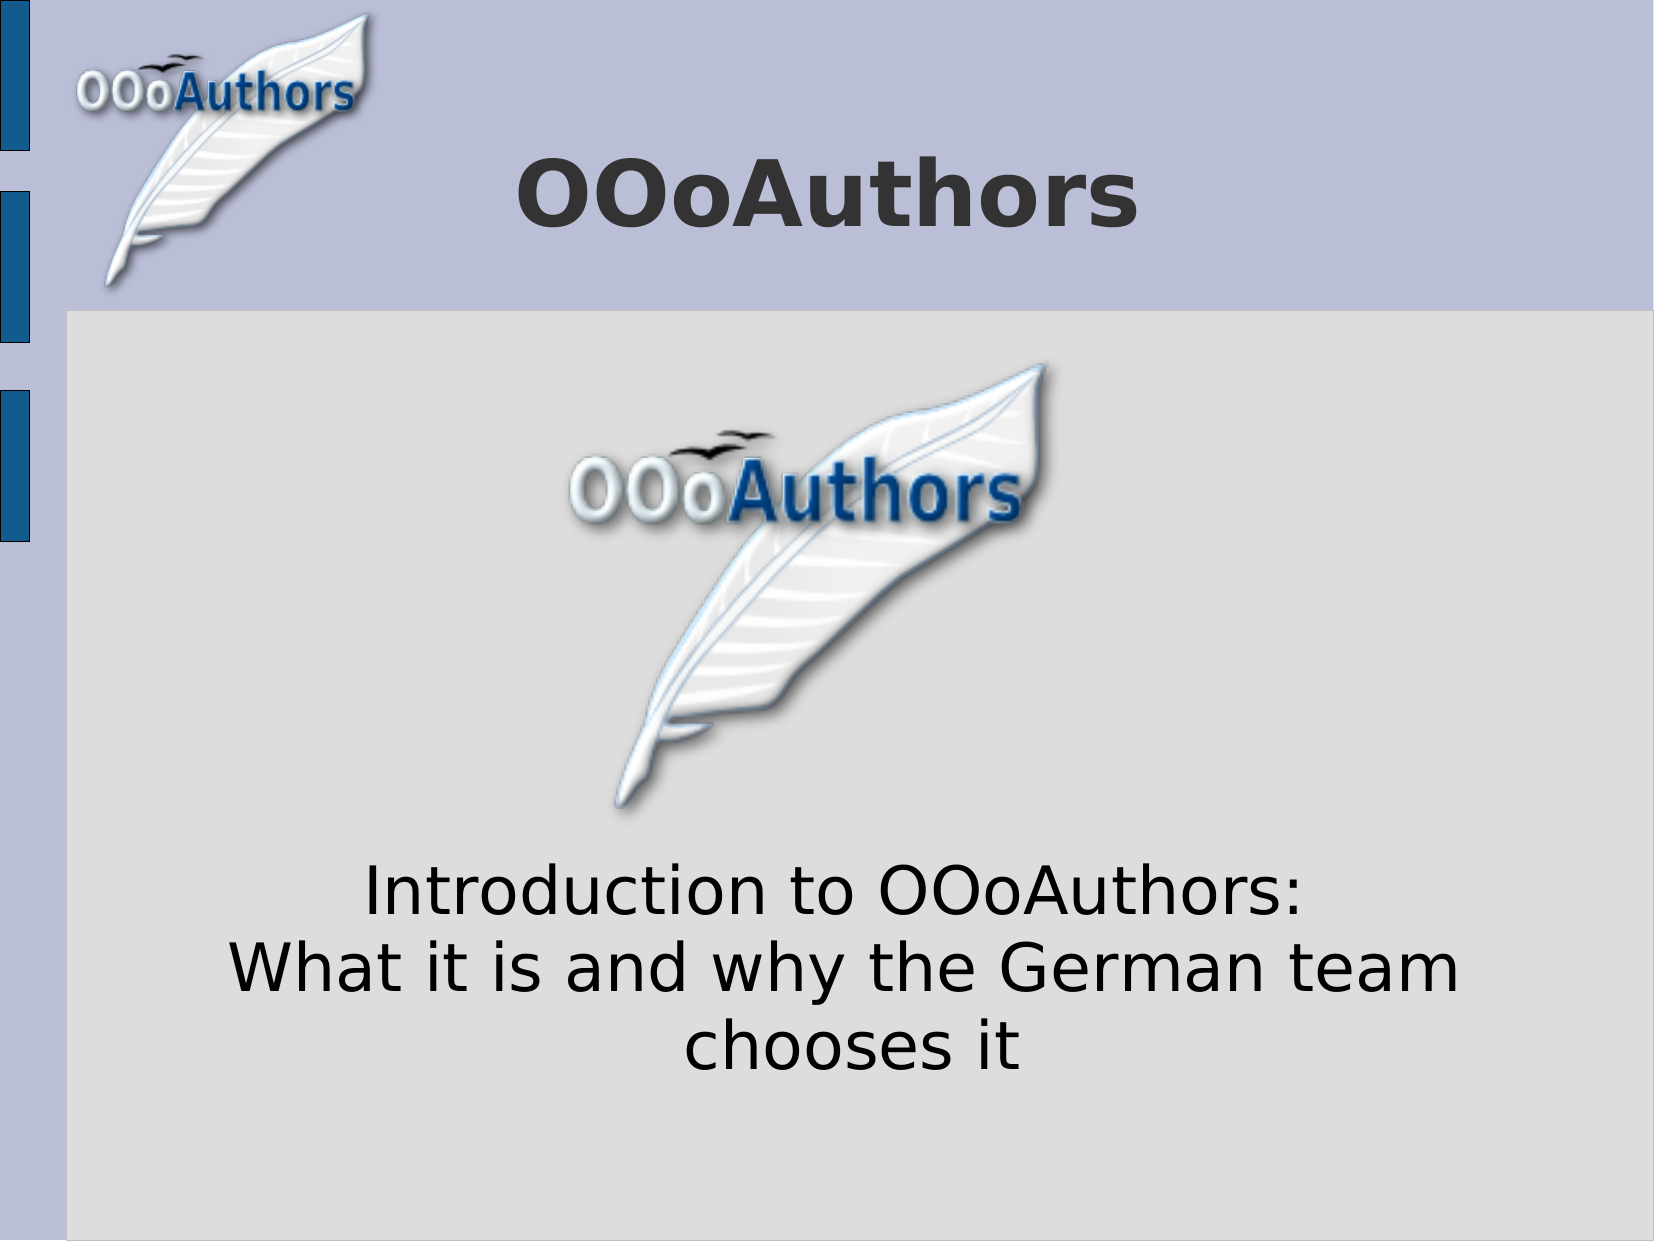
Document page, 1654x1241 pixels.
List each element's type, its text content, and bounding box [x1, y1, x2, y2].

picture [64, 0, 384, 302]
title OOoAuthors [121, 91, 1534, 299]
picture [549, 341, 1070, 833]
subtitle Introduction to OOoAuthors: What it is and why the German team chooses it [121, 344, 1534, 1127]
